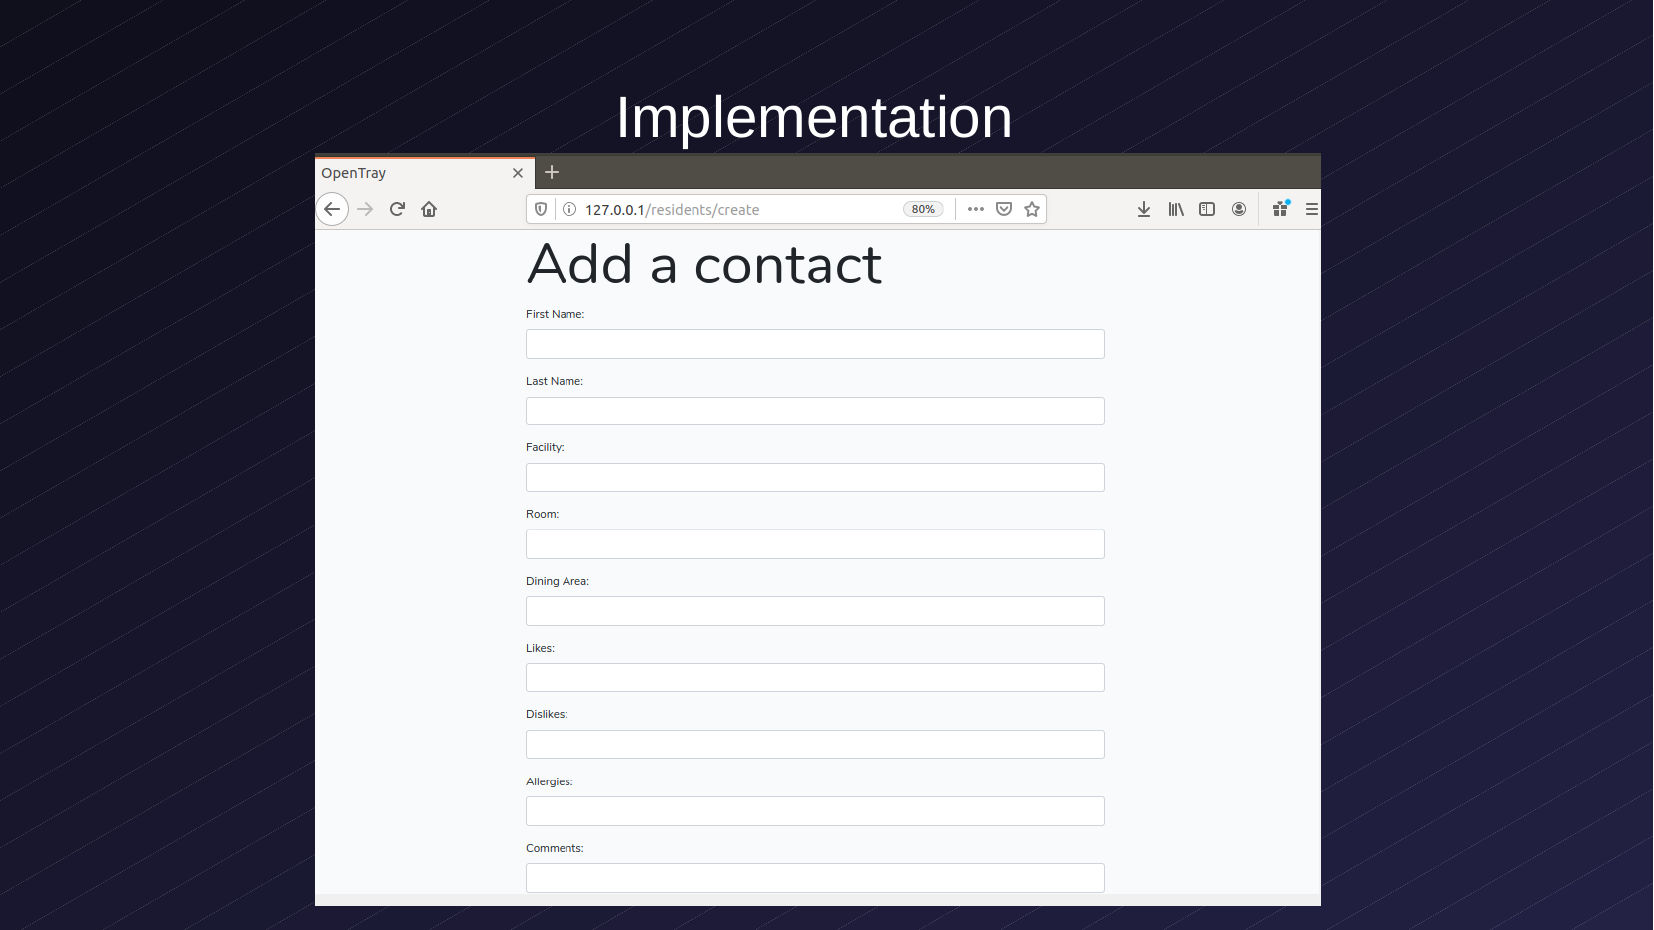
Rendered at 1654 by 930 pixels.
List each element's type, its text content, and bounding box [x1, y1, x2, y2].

picture [315, 153, 1321, 906]
text_box Implementation [600, 77, 1036, 153]
